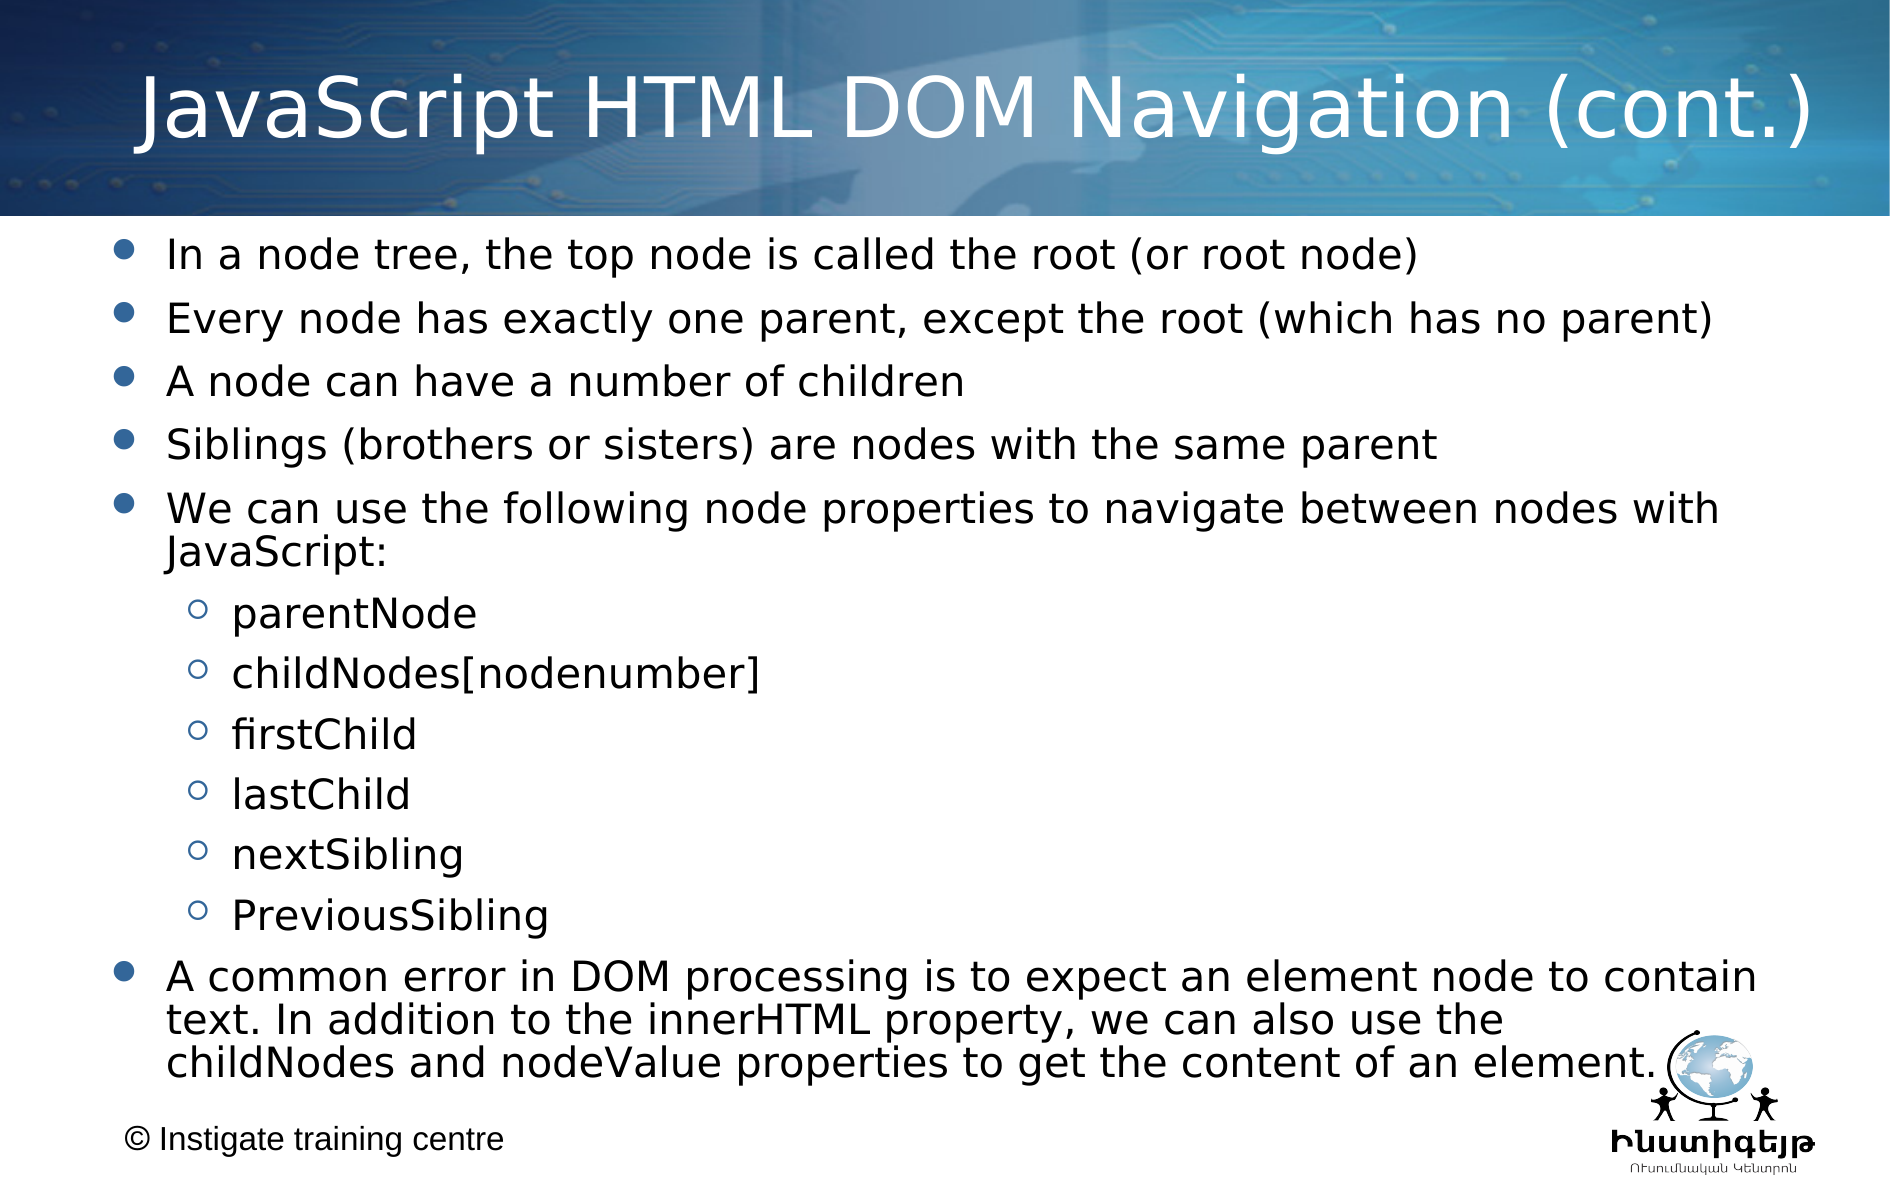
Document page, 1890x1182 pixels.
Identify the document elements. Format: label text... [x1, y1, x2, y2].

text_box JavaScript HTML DOM Navigation (cont.) [138, 82, 1876, 91]
picture [1612, 1030, 1815, 1175]
list In a node tree, the top node is called the root (or root node) Every node has exactly one parent, except the root (which has no parent) A node can have a number of children Siblings (brothers or sisters) are nodes with the same parent We can use the following node properties to navigate between nodes with JavaScript: parentNode childNodes[nodenumber] firstChild lastChild nextSibling PreviousSibling A common error in DOM processing is to expect an element node to contain text. In addition to the innerHTML property, we can also use the childNodes and nodeValue properties to get the content of an element. [110, 235, 1801, 263]
picture [0, 0, 1890, 216]
